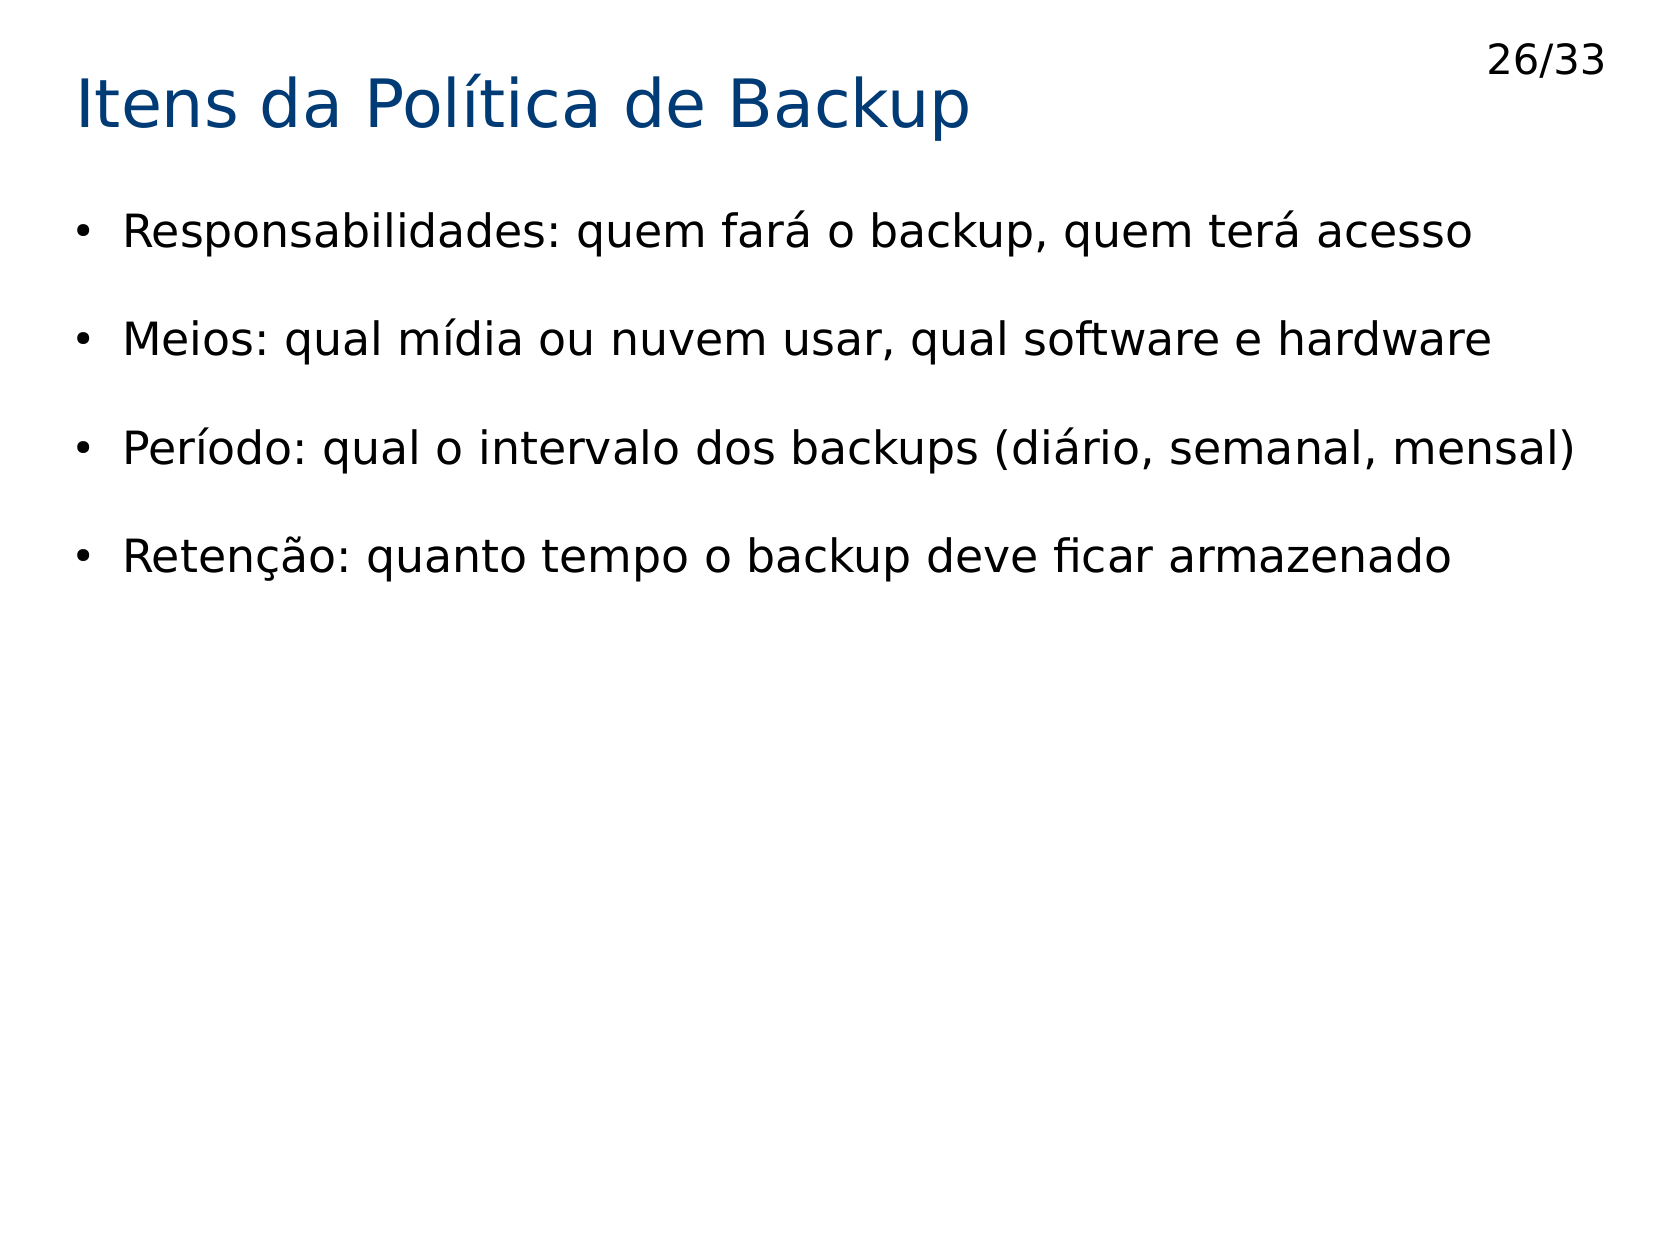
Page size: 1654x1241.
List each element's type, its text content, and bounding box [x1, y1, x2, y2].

list Responsabilidades: quem fará o backup, quem terá acesso Meios: qual mídia ou nuvem usar, qual software e hardware Período: qual o intervalo dos backups (diário, semanal, mensal) Retenção: quanto tempo o backup deve ficar armazenado [75, 196, 1599, 1191]
title Itens da Política de Backup [75, 33, 1425, 175]
